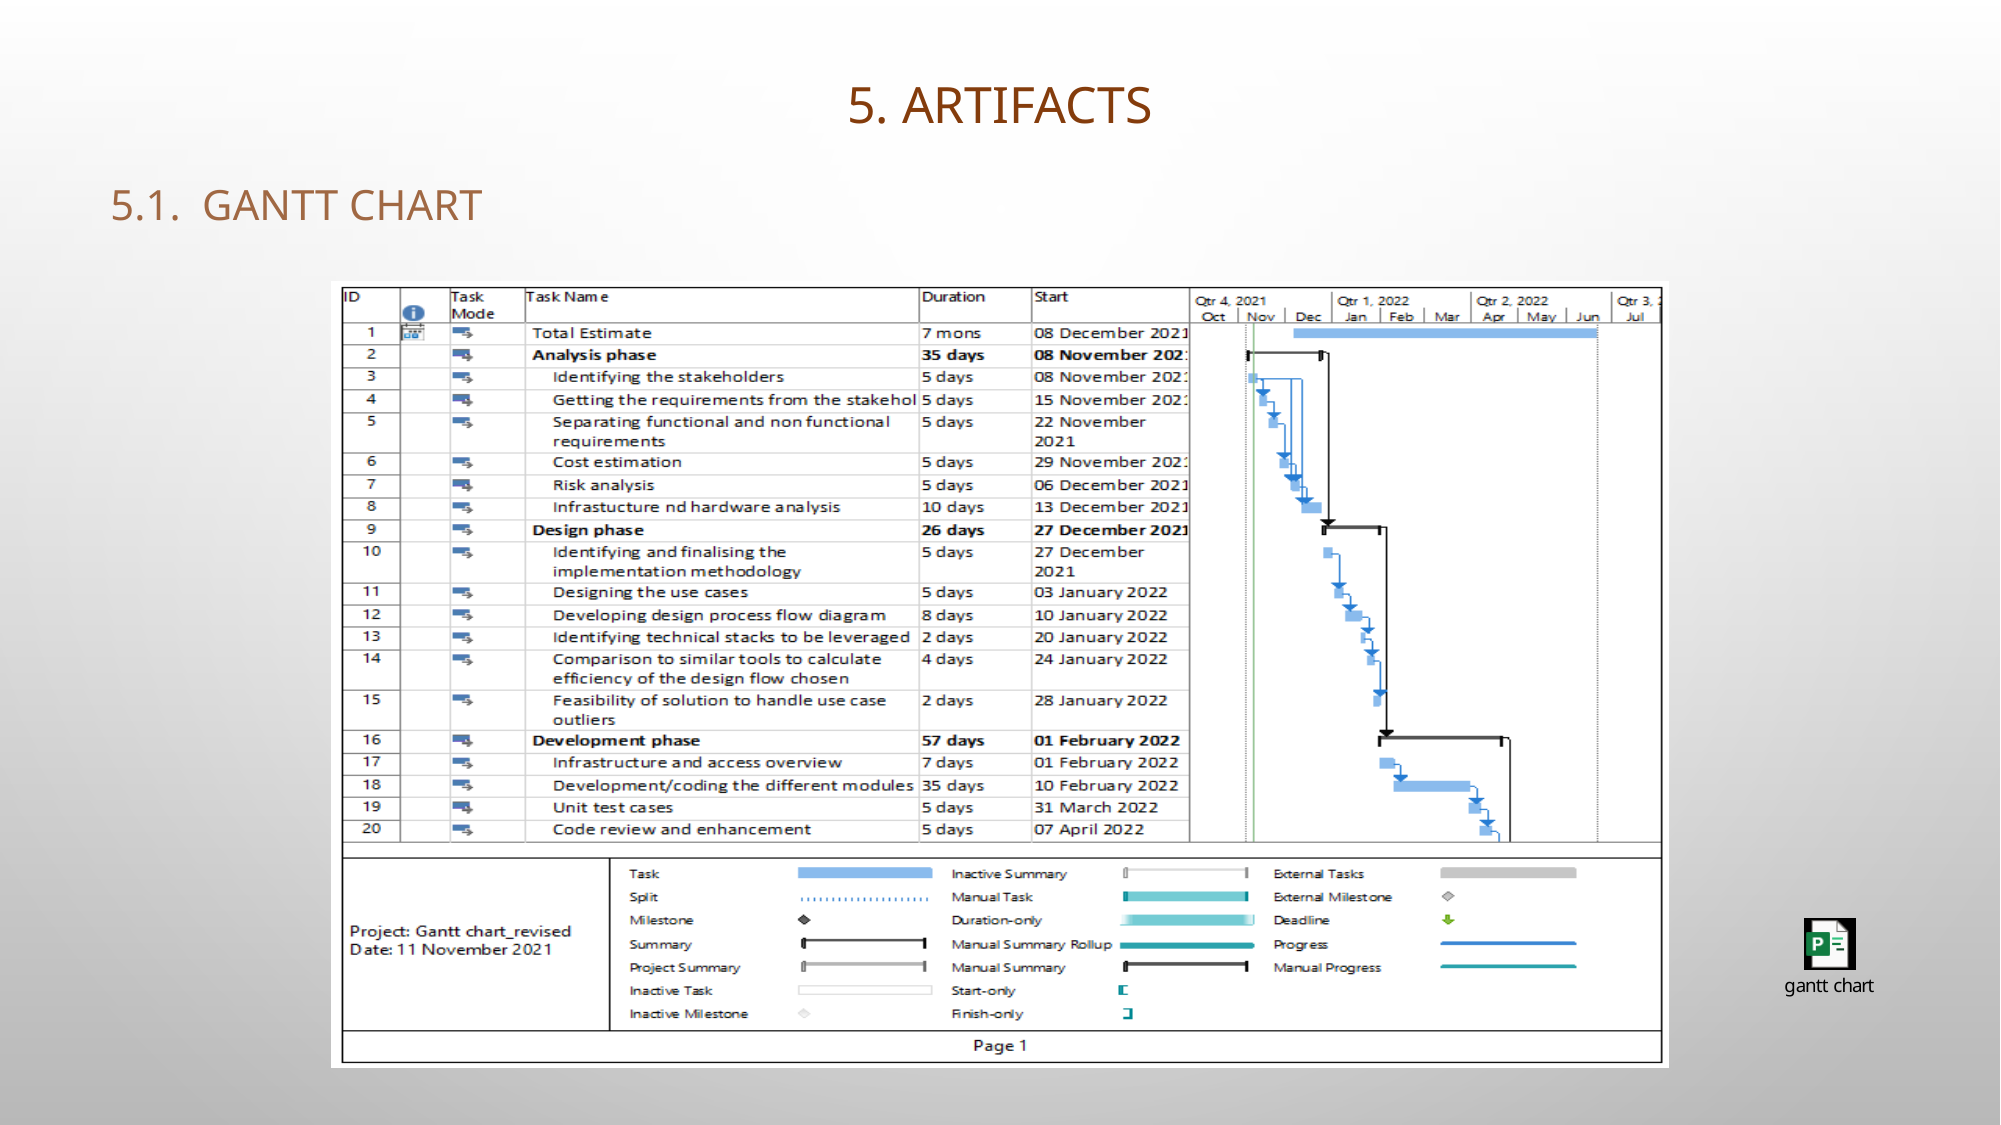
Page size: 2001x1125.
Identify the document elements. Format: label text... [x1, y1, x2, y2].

list 5.1. Gantt chart [95, 161, 1905, 1064]
title 5. ARTIFACTS [95, 23, 1905, 161]
chart [1754, 918, 1905, 1051]
picture [331, 281, 1669, 1069]
